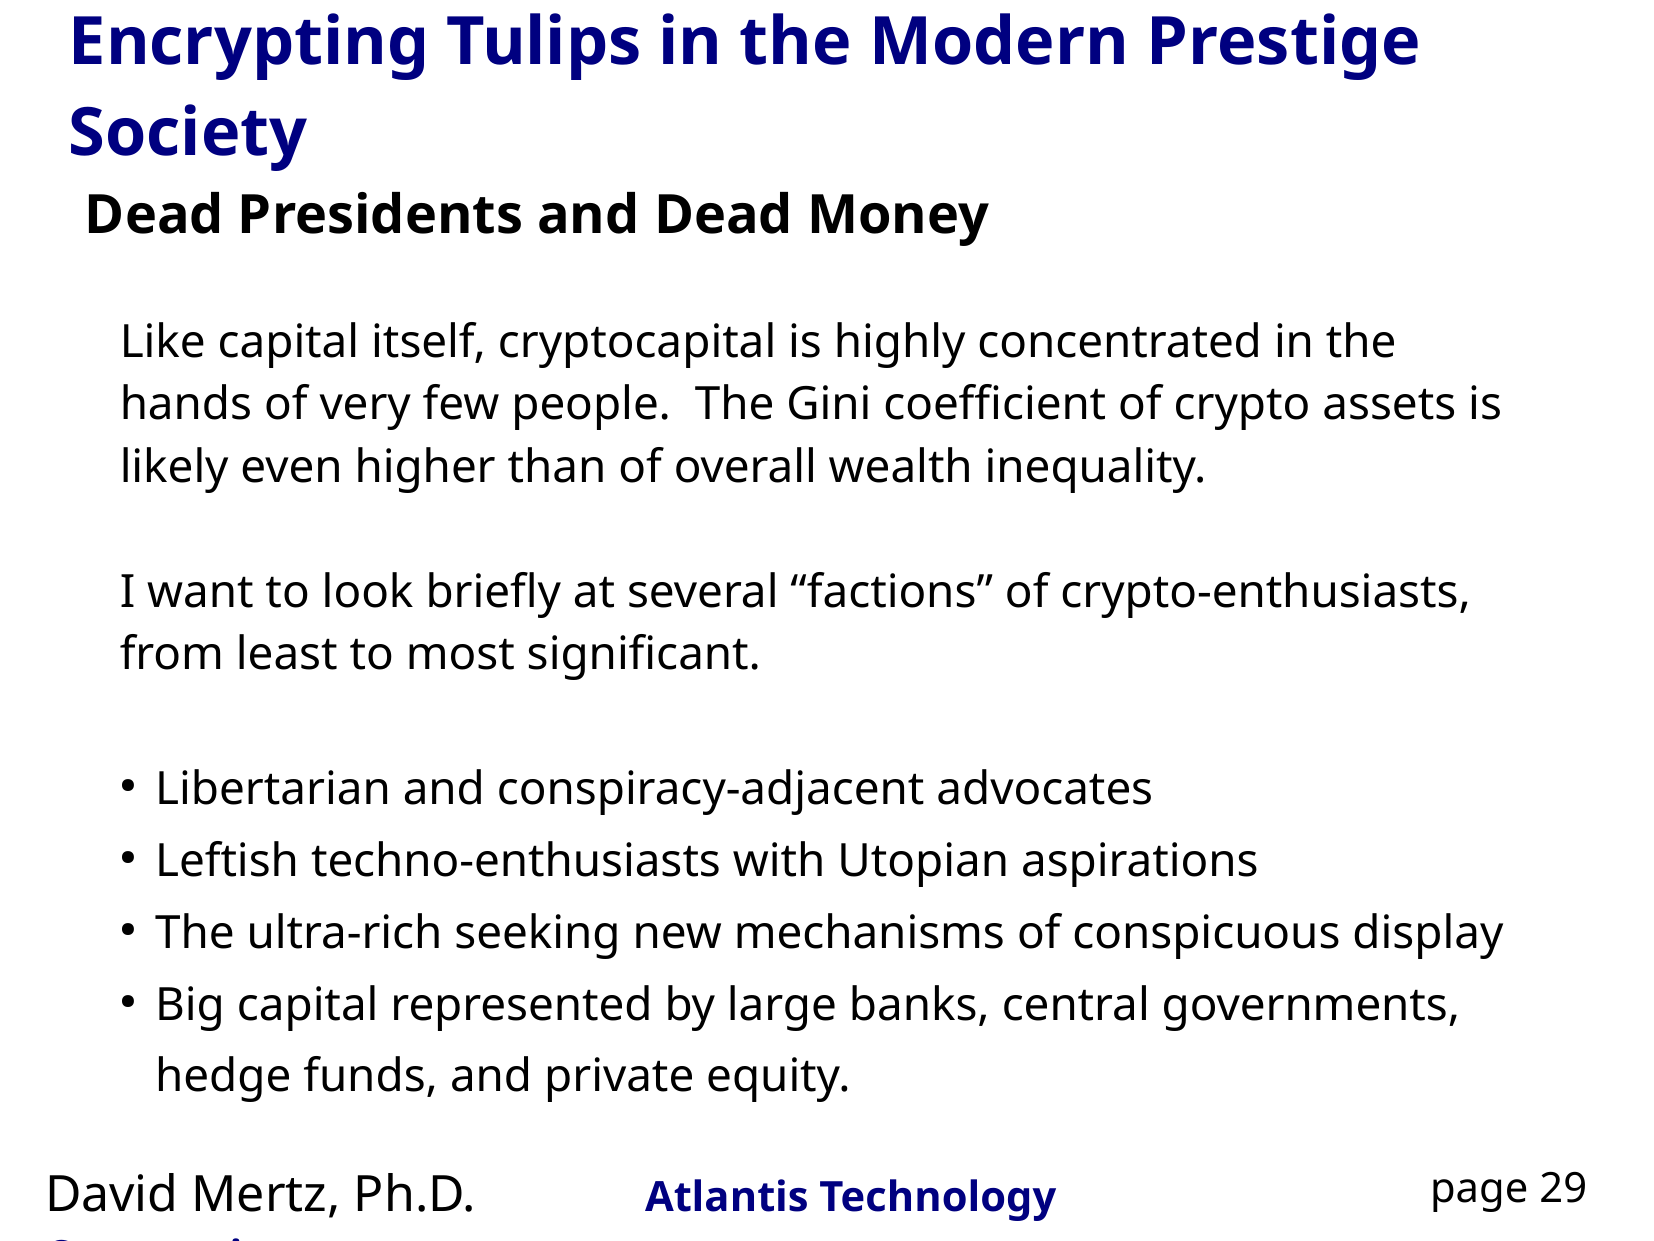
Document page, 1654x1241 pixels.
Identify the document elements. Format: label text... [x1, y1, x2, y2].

text_box Like capital itself, cryptocapital is highly concentrated in the hands of very few people. The Gini coefficient of crypto assets is likely even higher than of overall wealth inequality. I want to look briefly at several “factions” of crypto-enthusiasts, from least to most significant. Libertarian and conspiracy-adjacent advocates Leftish techno-enthusiasts with Utopian aspirations The ultra-rich seeking new mechanisms of conspicuous display Big capital represented by large banks, central governments, hedge funds, and private equity. [105, 300, 1546, 1030]
list Dead Presidents and Dead Money [84, 175, 1456, 256]
